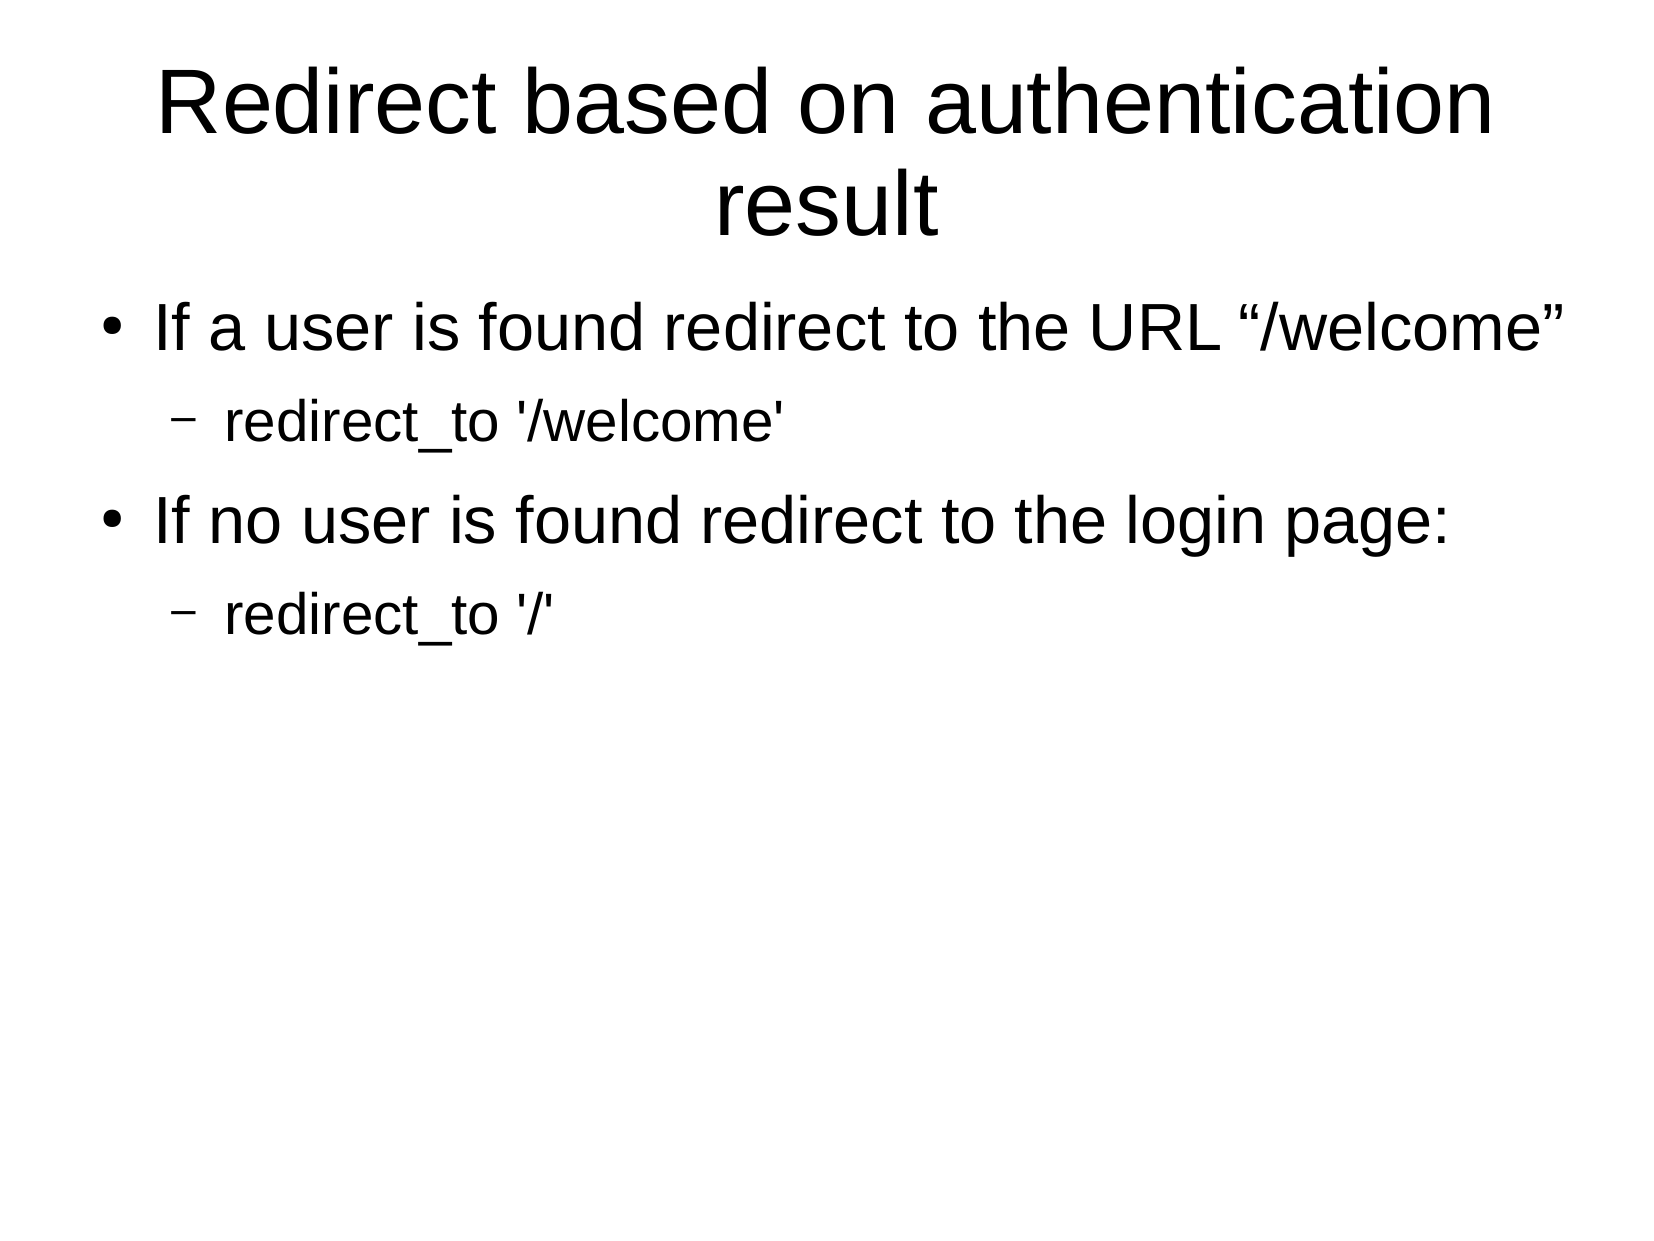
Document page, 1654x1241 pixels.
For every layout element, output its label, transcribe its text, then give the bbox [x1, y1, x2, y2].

title Redirect based on authentication result [82, 49, 1571, 257]
list If a user is found redirect to the URL “/welcome” redirect_to '/welcome' If no user is found redirect to the login page: redirect_to '/' [82, 290, 1571, 1010]
